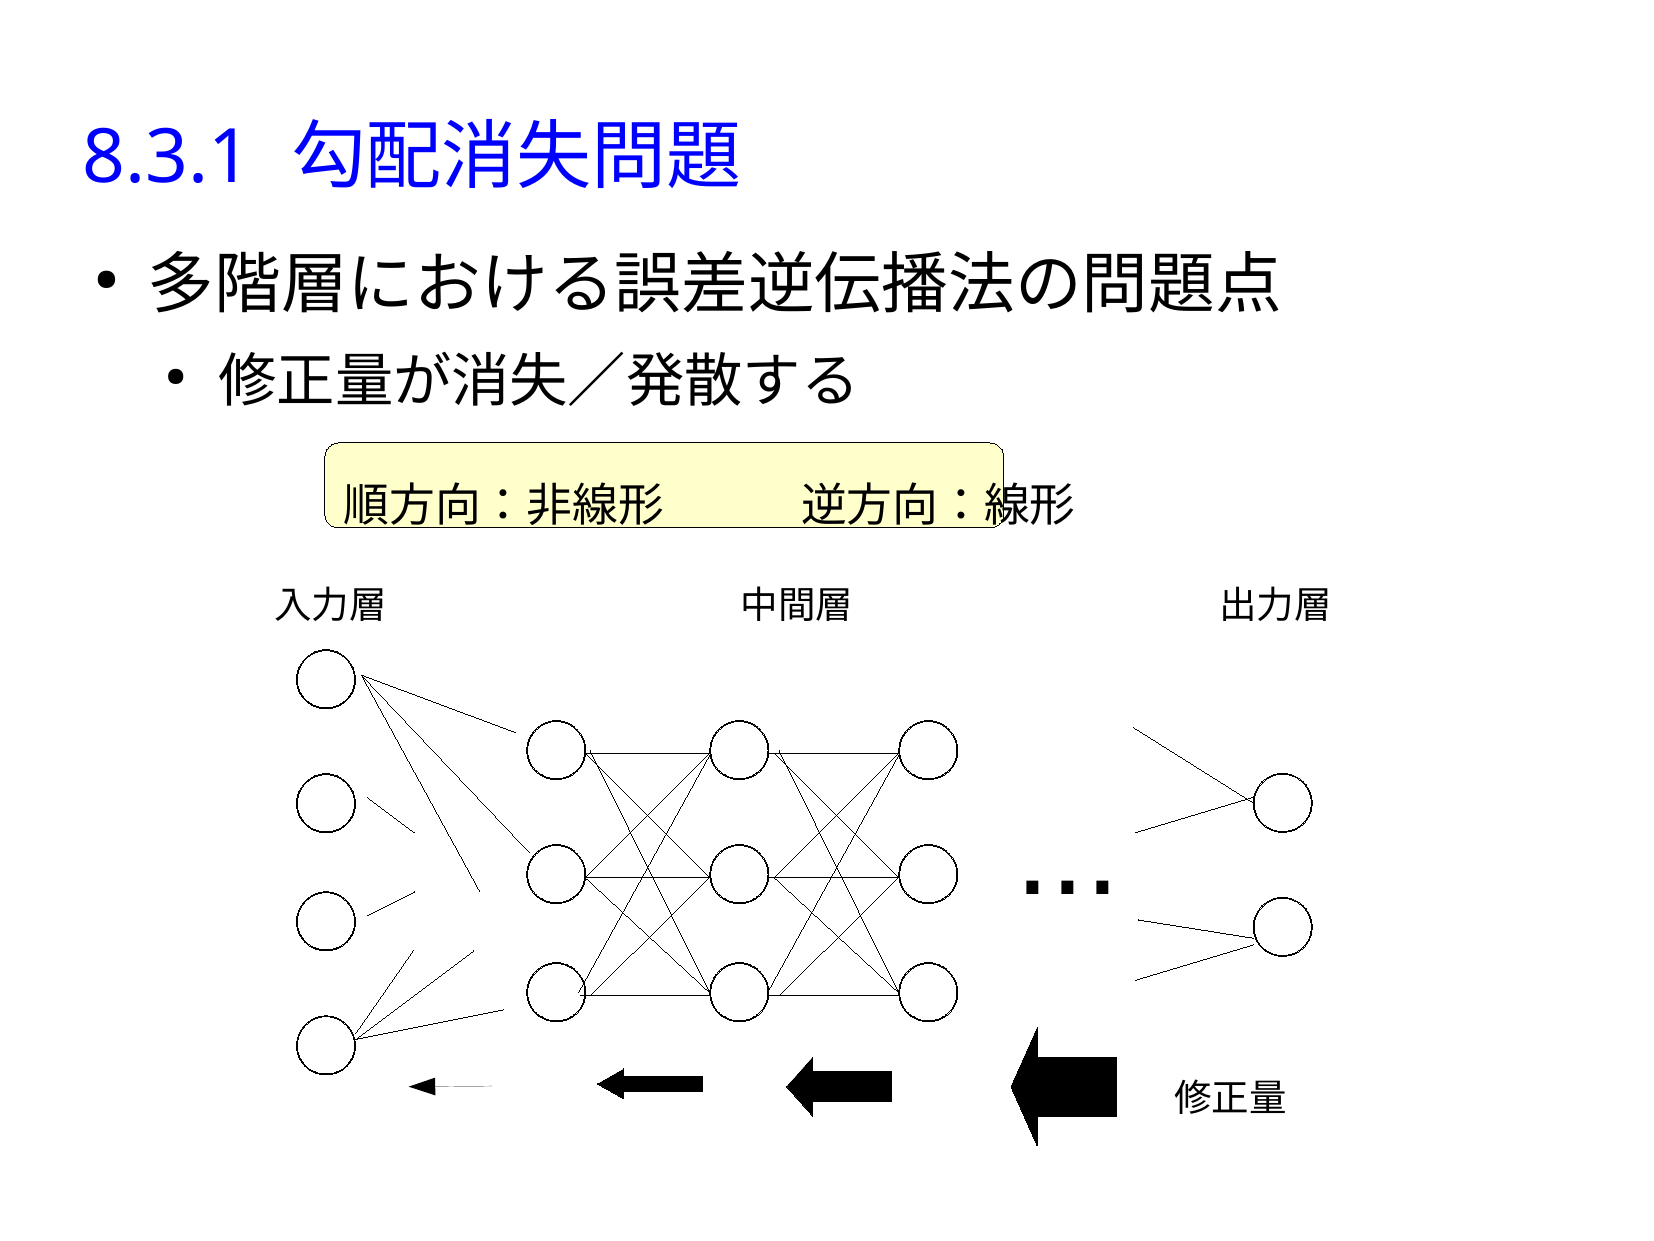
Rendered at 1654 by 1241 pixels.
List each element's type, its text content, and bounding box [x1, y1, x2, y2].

title 8.3.1 勾配消失問題 [82, 49, 1571, 257]
text_box ... [1001, 773, 1136, 929]
text_box [296, 891, 356, 951]
text_box [709, 844, 769, 904]
text_box [1011, 1027, 1117, 1146]
text_box 出力層 [1204, 567, 1347, 639]
text_box [1253, 773, 1313, 833]
text_box 入力層 [259, 567, 402, 639]
text_box 順方向：非線形 逆方向：線形 [324, 442, 1004, 528]
text_box [526, 962, 586, 1022]
text_box 中間層 [725, 567, 869, 639]
text_box [1253, 897, 1313, 957]
text_box [786, 1057, 892, 1117]
text_box [526, 844, 586, 904]
text_box [709, 962, 769, 1022]
text_box [597, 1068, 703, 1099]
text_box [526, 720, 586, 780]
text_box [296, 773, 356, 833]
text_box [296, 1015, 356, 1075]
text_box [296, 649, 356, 709]
text_box 修正量 [1159, 1060, 1302, 1132]
list 多階層における誤差逆伝播法の問題点 修正量が消失／発散する [76, 236, 1565, 956]
text_box [898, 720, 958, 780]
text_box [898, 962, 958, 1022]
text_box [709, 720, 769, 780]
text_box [898, 844, 958, 904]
